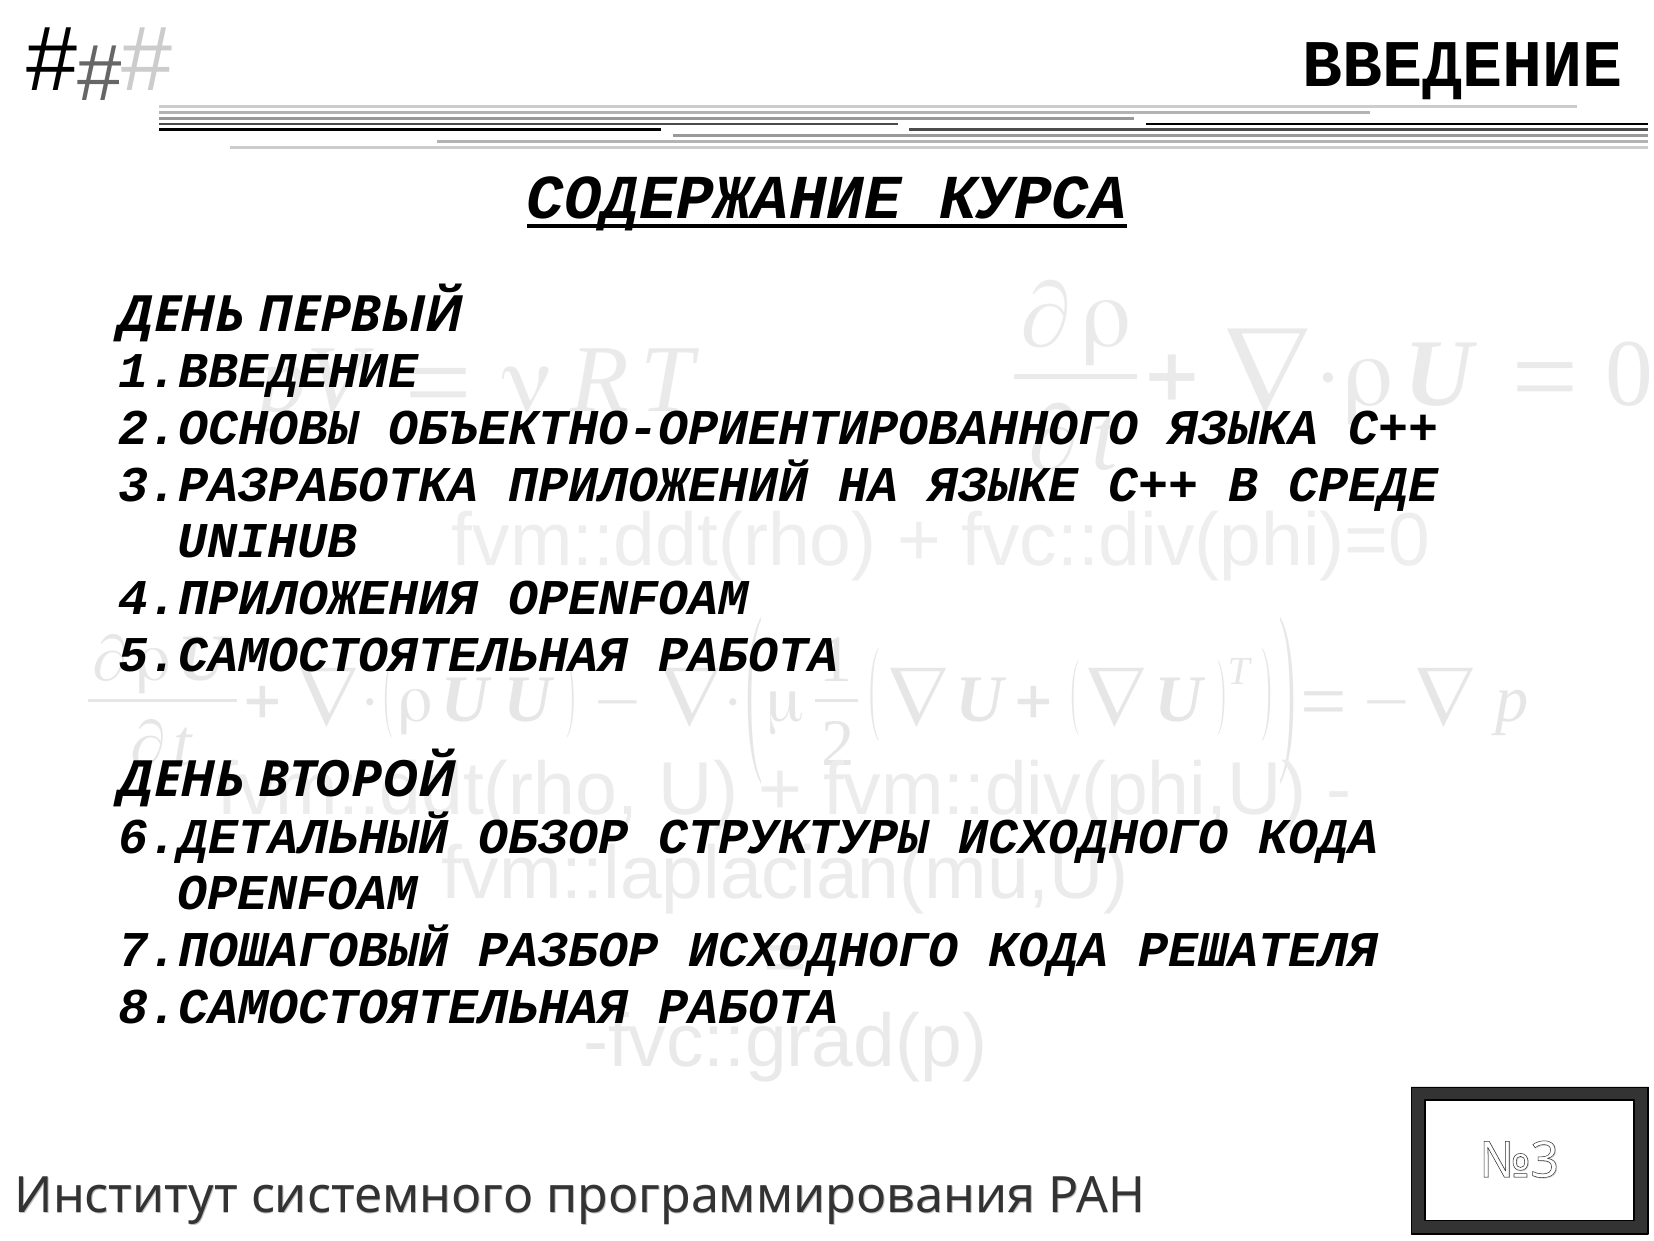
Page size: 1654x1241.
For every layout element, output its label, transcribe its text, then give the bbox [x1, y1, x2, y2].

text_box ДЕНЬ ПЕРВЫЙ 1.ВВЕДЕНИЕ 2.ОСНОВЫ ОБЪЕКТНО-ОРИЕНТИРОВАННОГО ЯЗЫКА C++ 3.РАЗРАБОТКА ПРИЛОЖЕНИЙ НА ЯЗЫКЕ C++ В СРЕДЕ UNIHUB 4.ПРИЛОЖЕНИЯ OPENFOAM 5.САМОСТОЯТЕЛЬНАЯ РАБОТА ДЕНЬ ВТОРОЙ 6.ДЕТАЛЬНЫЙ ОБЗОР СТРУКТУРЫ ИСХОДНОГО КОДА OPENFOAM 7.ПОШАГОВЫЙ РАЗБОР ИСХОДНОГО КОДА РЕШАТЕЛЯ 8.САМОСТОЯТЕЛЬНАЯ РАБОТА [118, 277, 1565, 1029]
title СОДЕРЖАНИЕ КУРСА [0, 147, 1654, 257]
